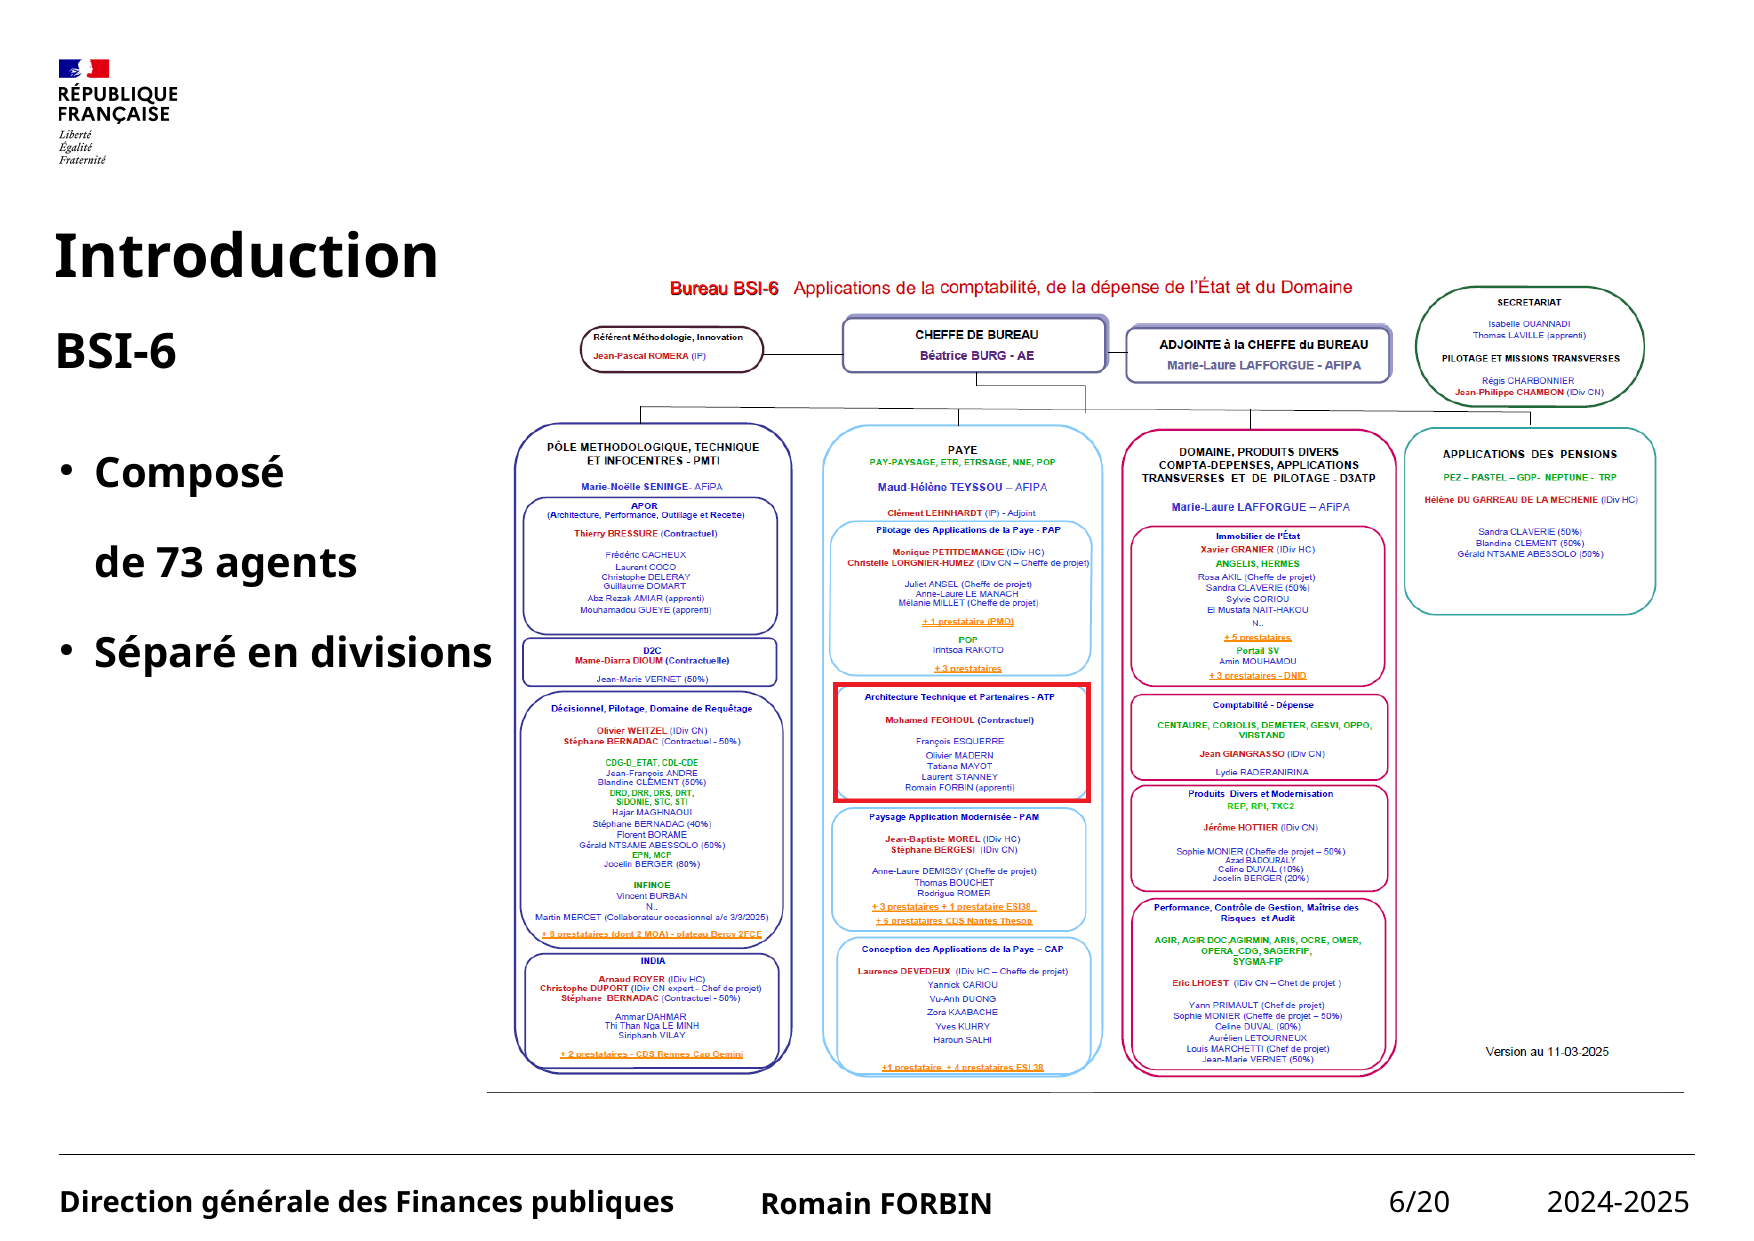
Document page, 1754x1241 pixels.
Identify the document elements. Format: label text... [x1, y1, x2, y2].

list Introduction BSI-6 [55, 212, 1092, 384]
list Composé de 73 agents Séparé en divisions [59, 442, 1638, 945]
picture [487, 250, 1684, 1093]
picture [59, 59, 178, 164]
